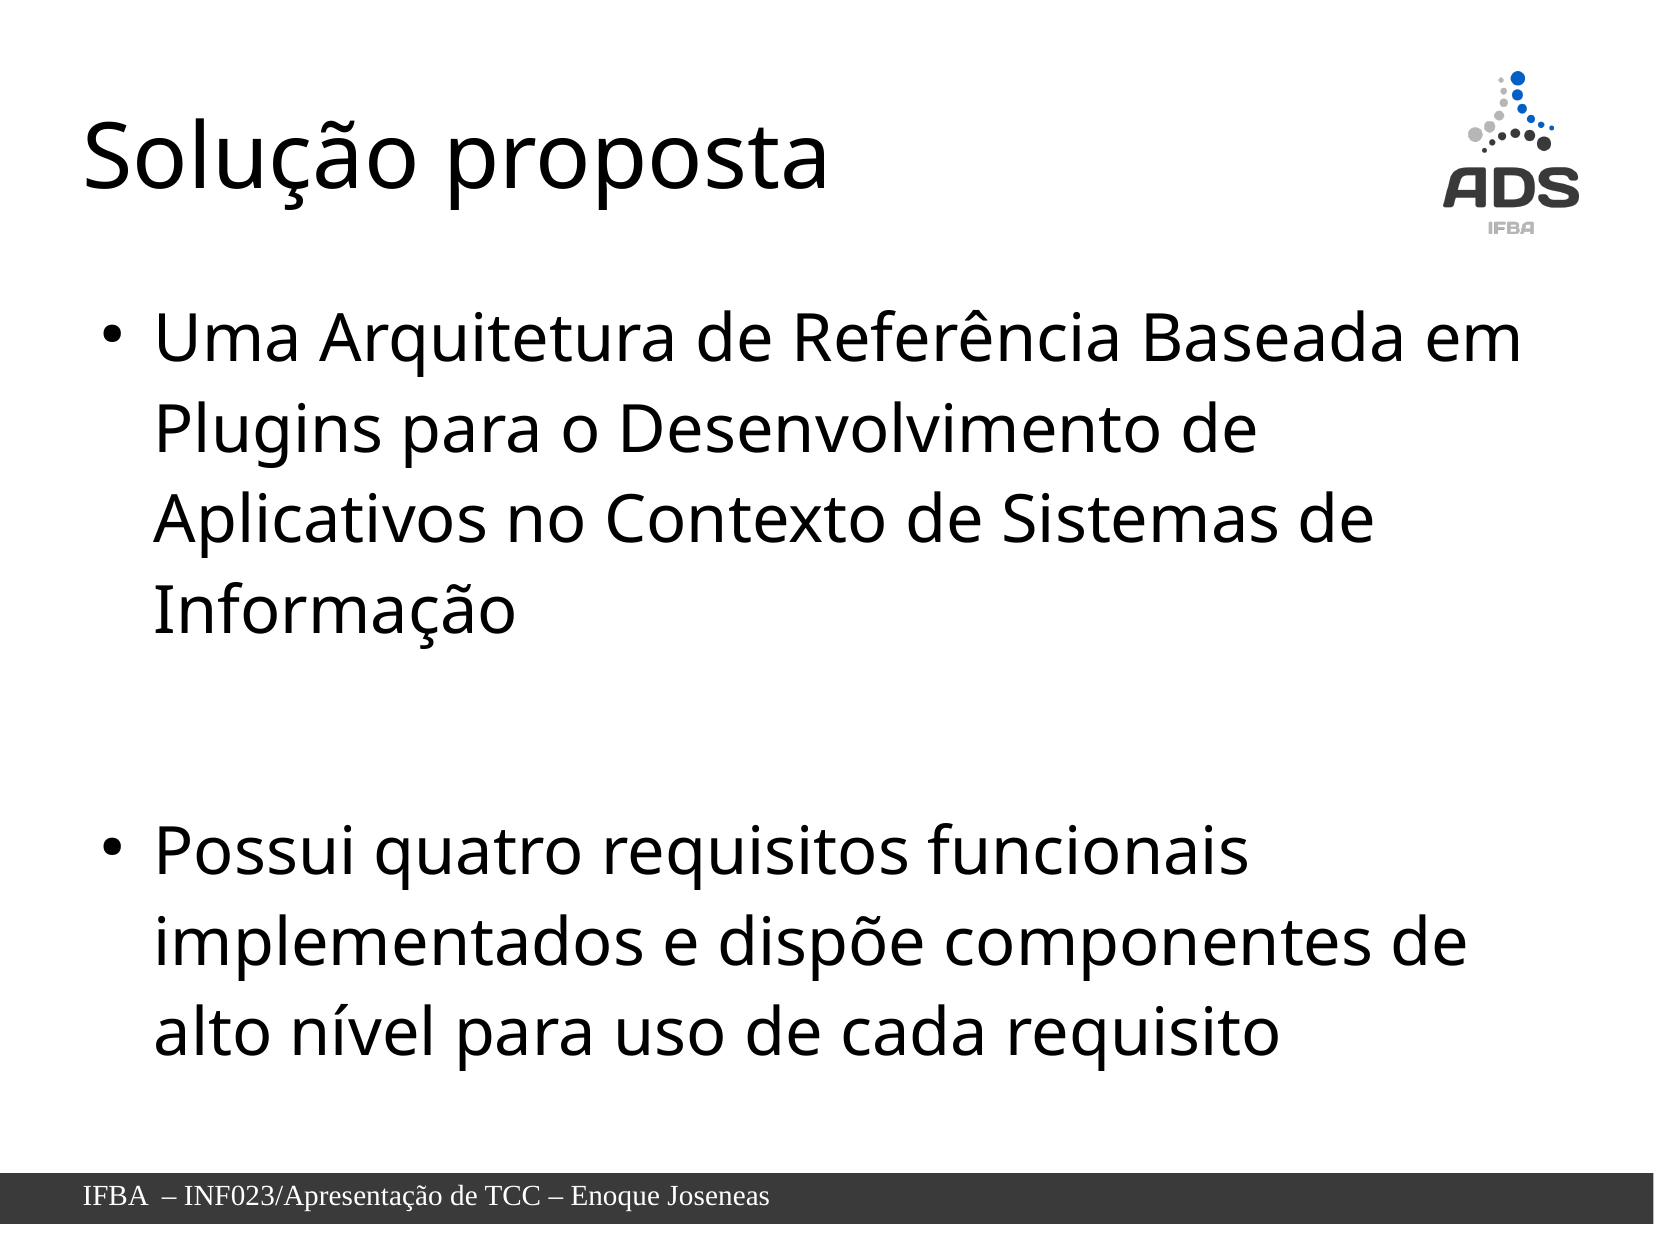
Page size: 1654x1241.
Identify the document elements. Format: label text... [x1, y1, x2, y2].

list Uma Arquitetura de Referência Baseada em Plugins para o Desenvolvimento de Aplicativos no Contexto de Sistemas de Informação Possui quatro requisitos funcionais implementados e dispõe componentes de alto nível para uso de cada requisito [82, 290, 1571, 1156]
picture [1443, 71, 1579, 234]
title Solução proposta [82, 49, 1426, 257]
